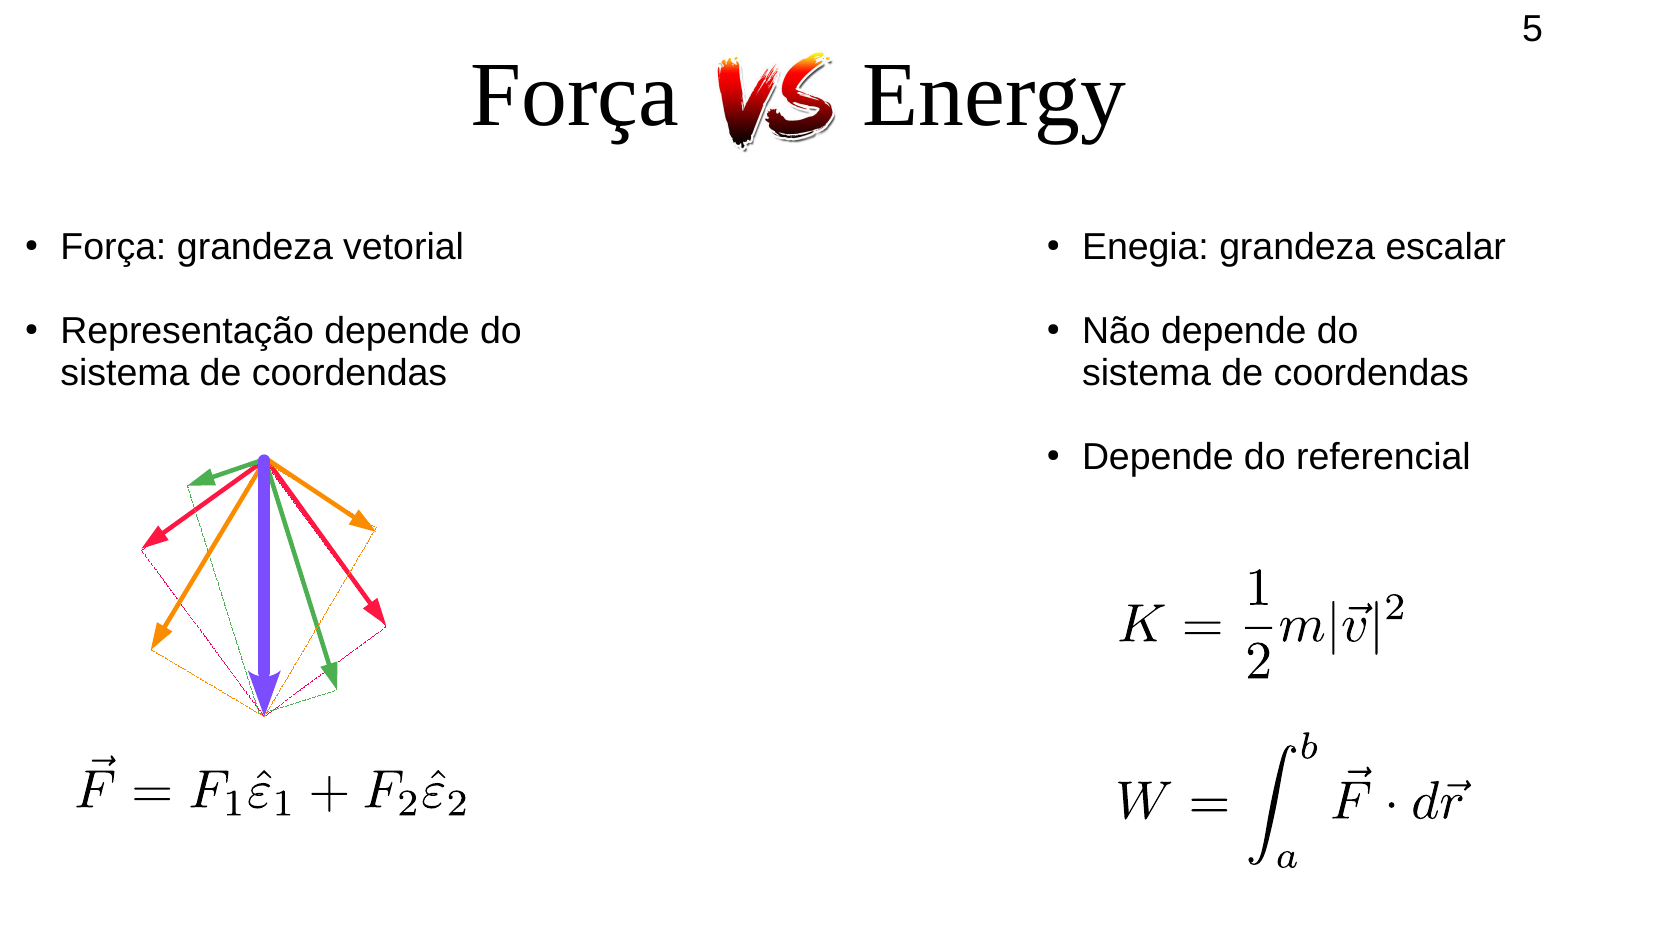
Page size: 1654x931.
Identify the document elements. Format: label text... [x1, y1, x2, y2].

picture [72, 753, 468, 818]
text_box <number> [1507, 0, 1654, 71]
picture [1114, 732, 1472, 868]
picture [715, 50, 836, 153]
text_box Enegia: grandeza escalar Não depende do sistema de coordendas Depende do referencial [1031, 218, 1521, 486]
text_box Força Energy [455, 0, 1166, 153]
picture [1115, 566, 1406, 681]
text_box Força: grandeza vetorial Representação depende do sistema de coordendas [10, 218, 547, 402]
